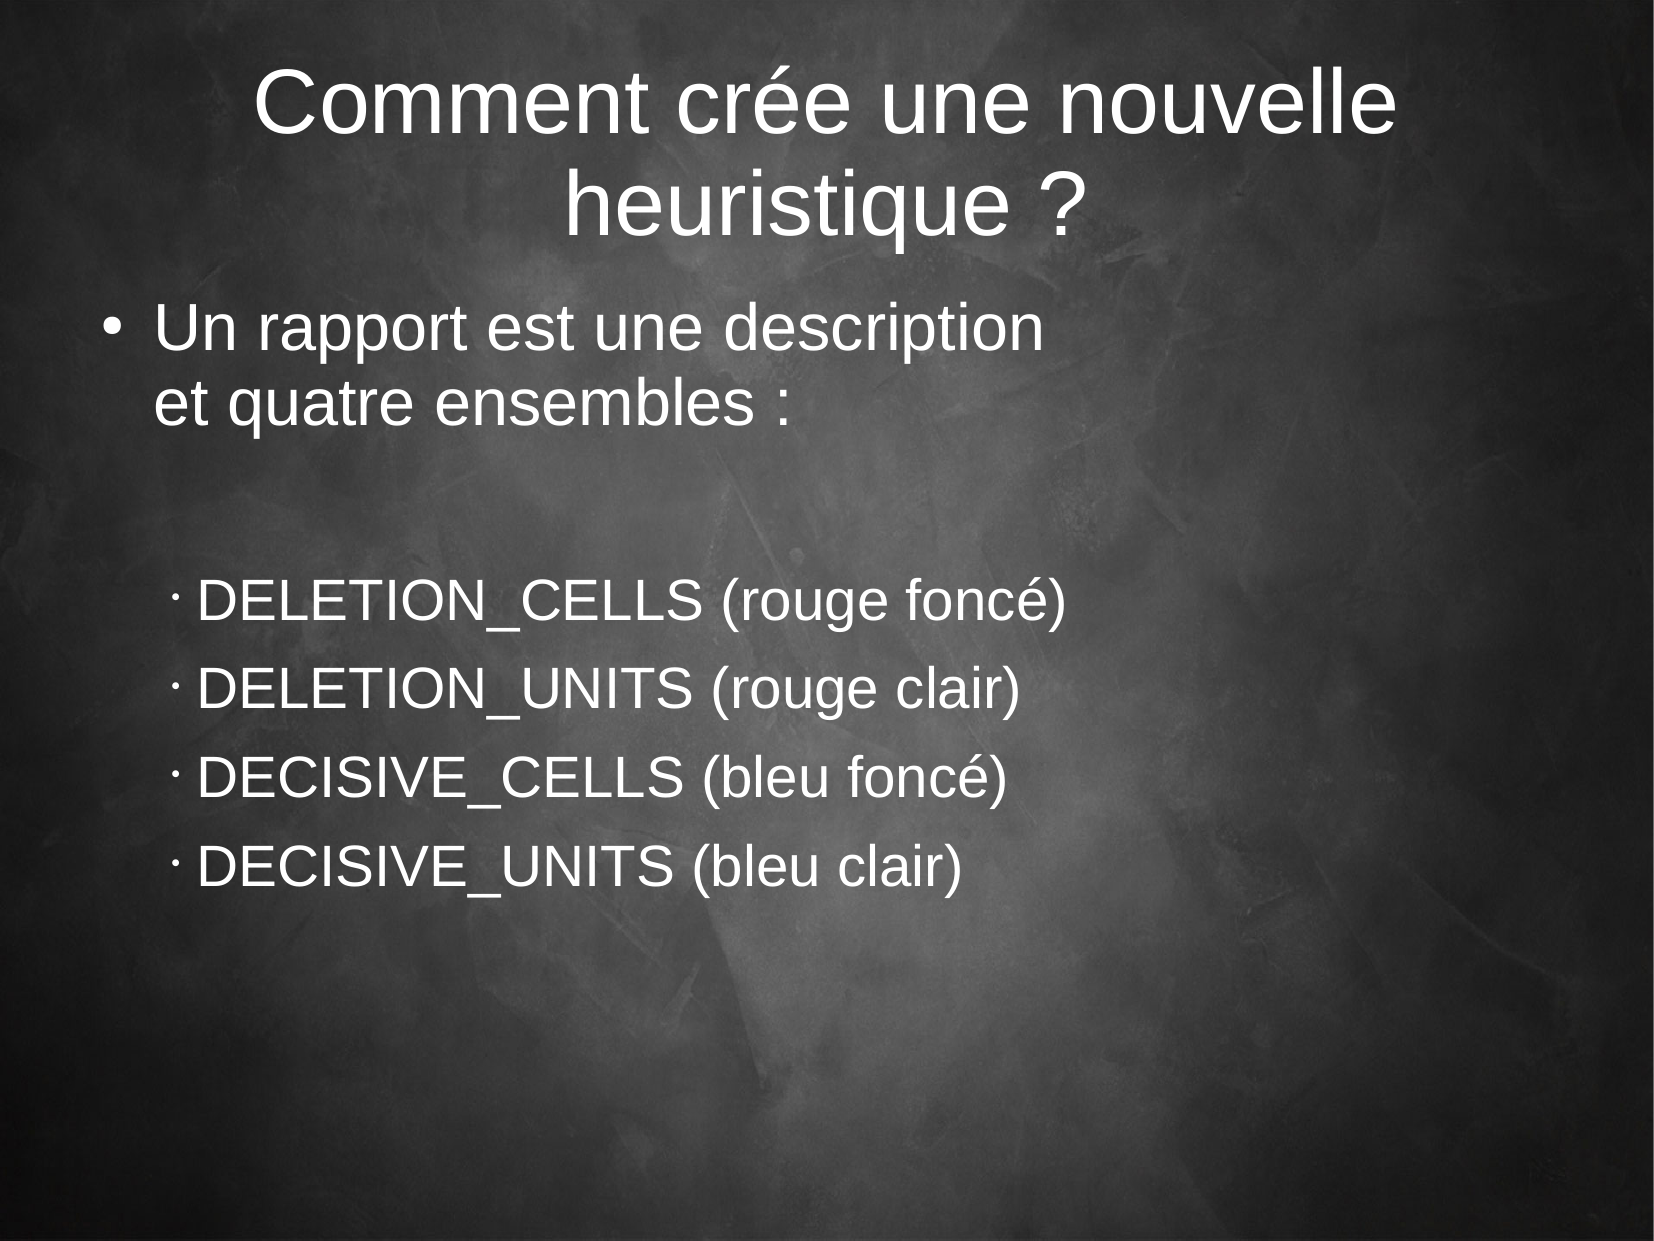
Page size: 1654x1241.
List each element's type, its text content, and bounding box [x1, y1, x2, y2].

title Comment crée une nouvelle heuristique ? [82, 49, 1571, 257]
picture [0, 0, 1654, 1241]
list Un rapport est une description et quatre ensembles : DELETION_CELLS (rouge foncé) DELETION_UNITS (rouge clair) DECISIVE_CELLS (bleu foncé) DECISIVE_UNITS (bleu clair) [82, 290, 1571, 1010]
